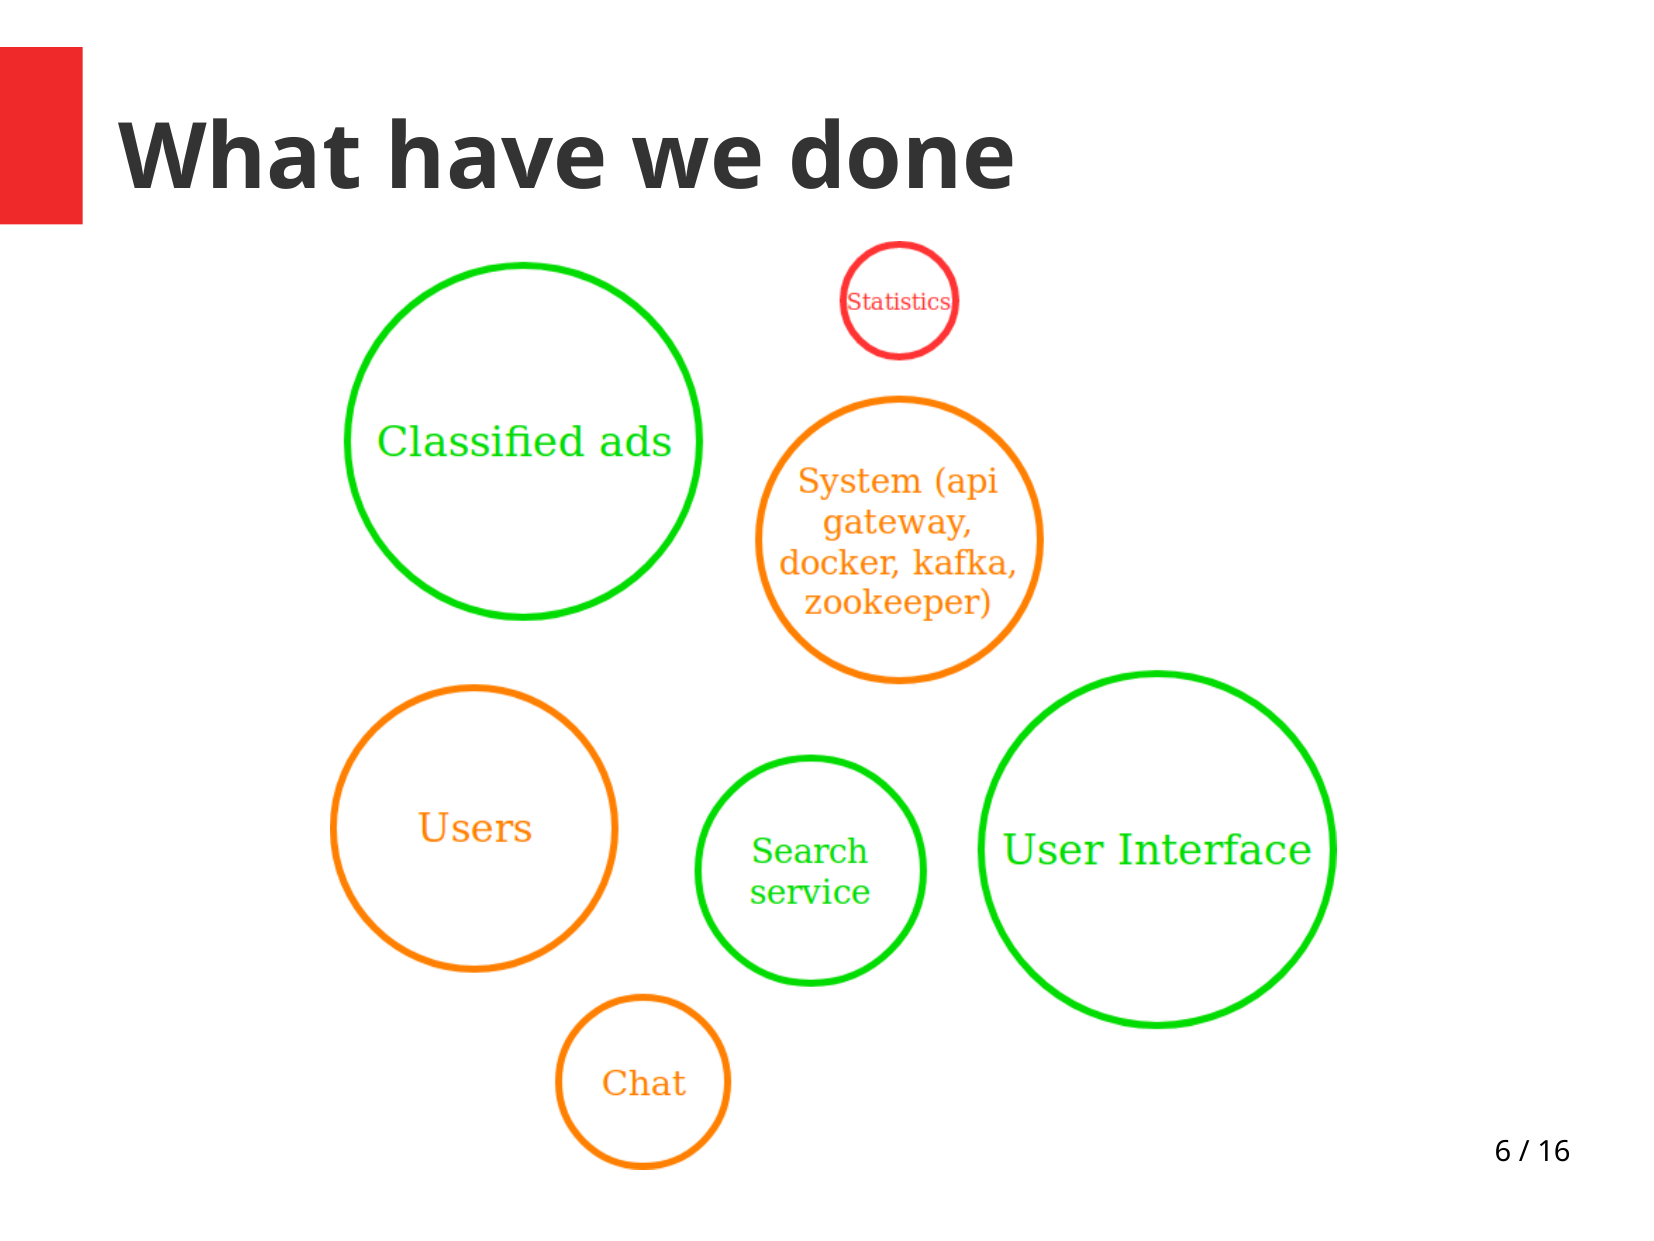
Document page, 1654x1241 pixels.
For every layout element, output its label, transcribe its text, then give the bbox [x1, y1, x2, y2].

picture [330, 241, 1337, 1170]
title What have we done [118, 49, 1571, 257]
